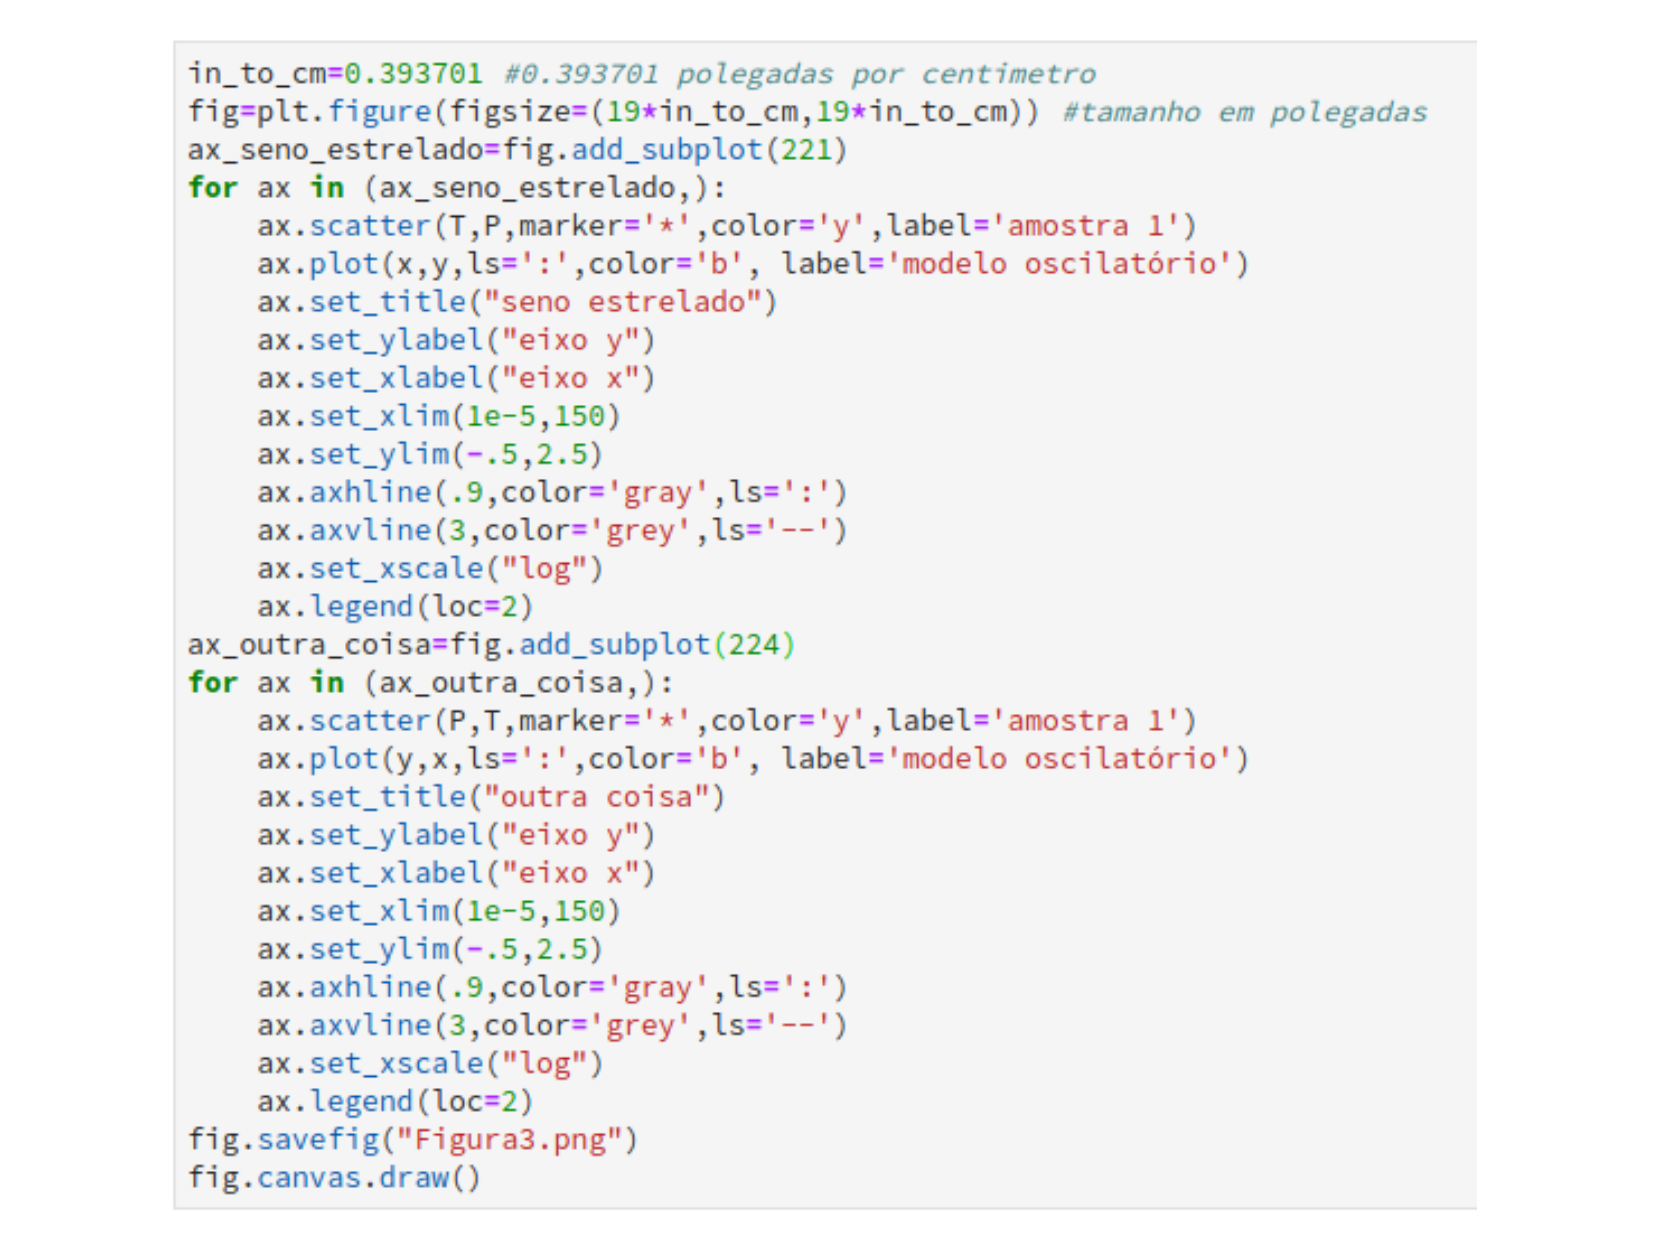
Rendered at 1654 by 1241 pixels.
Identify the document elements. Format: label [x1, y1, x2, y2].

picture [165, 30, 1477, 1217]
